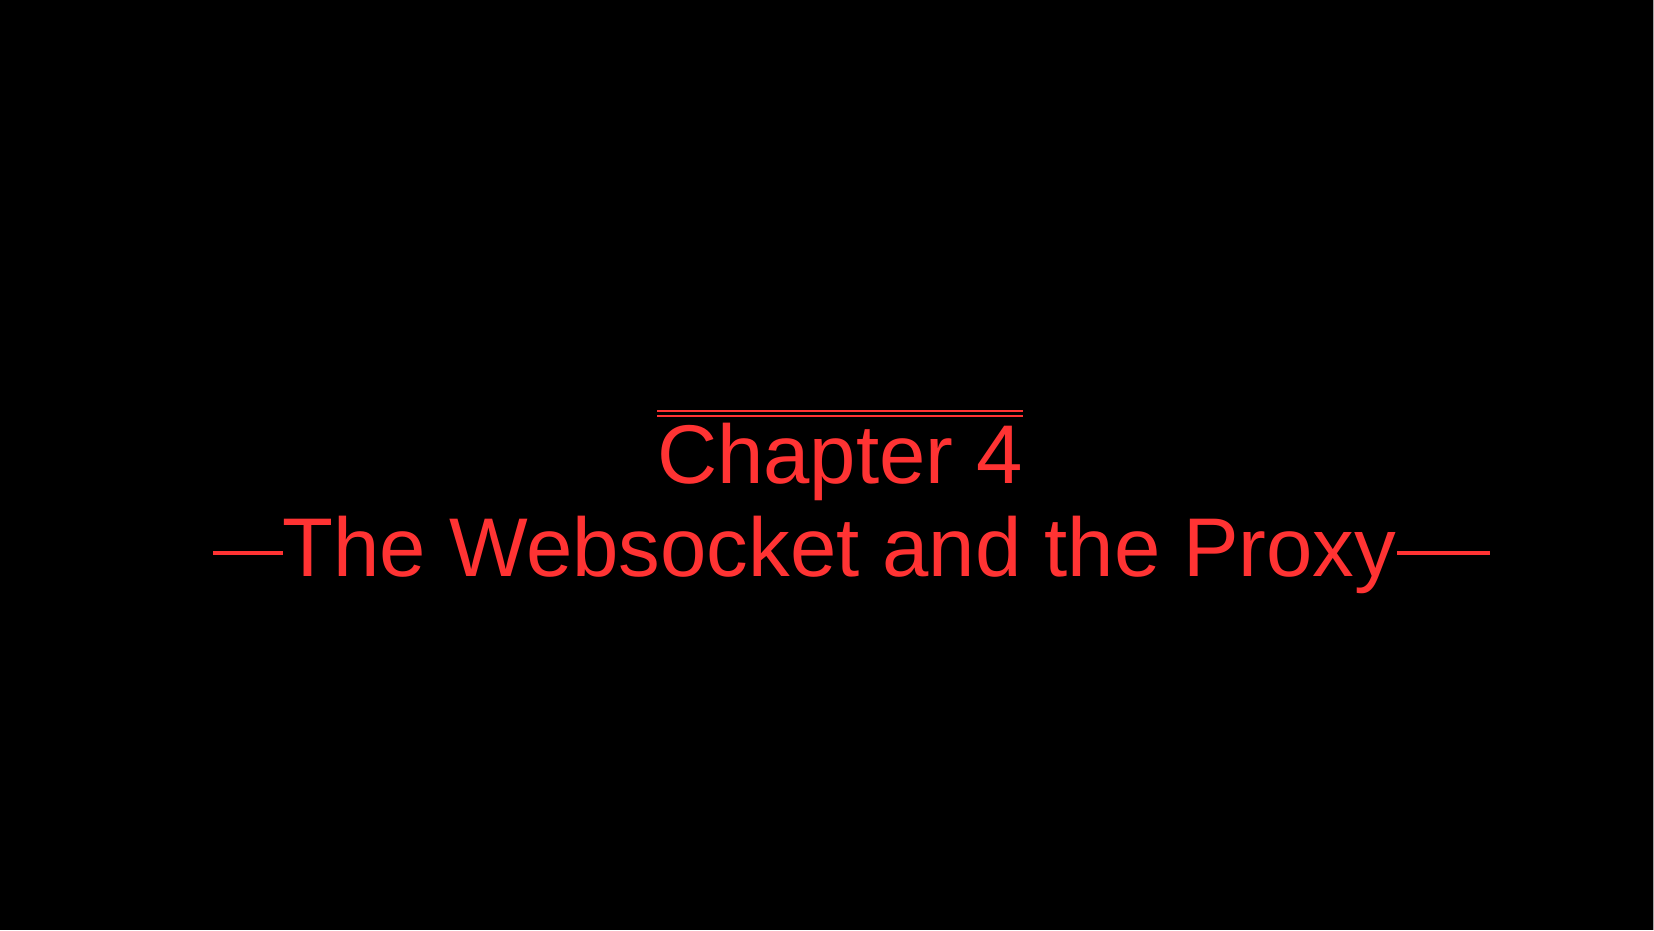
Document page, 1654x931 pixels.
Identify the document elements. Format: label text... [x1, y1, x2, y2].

text_box Chapter 4 The Websocket and the Proxy [165, 401, 1516, 777]
